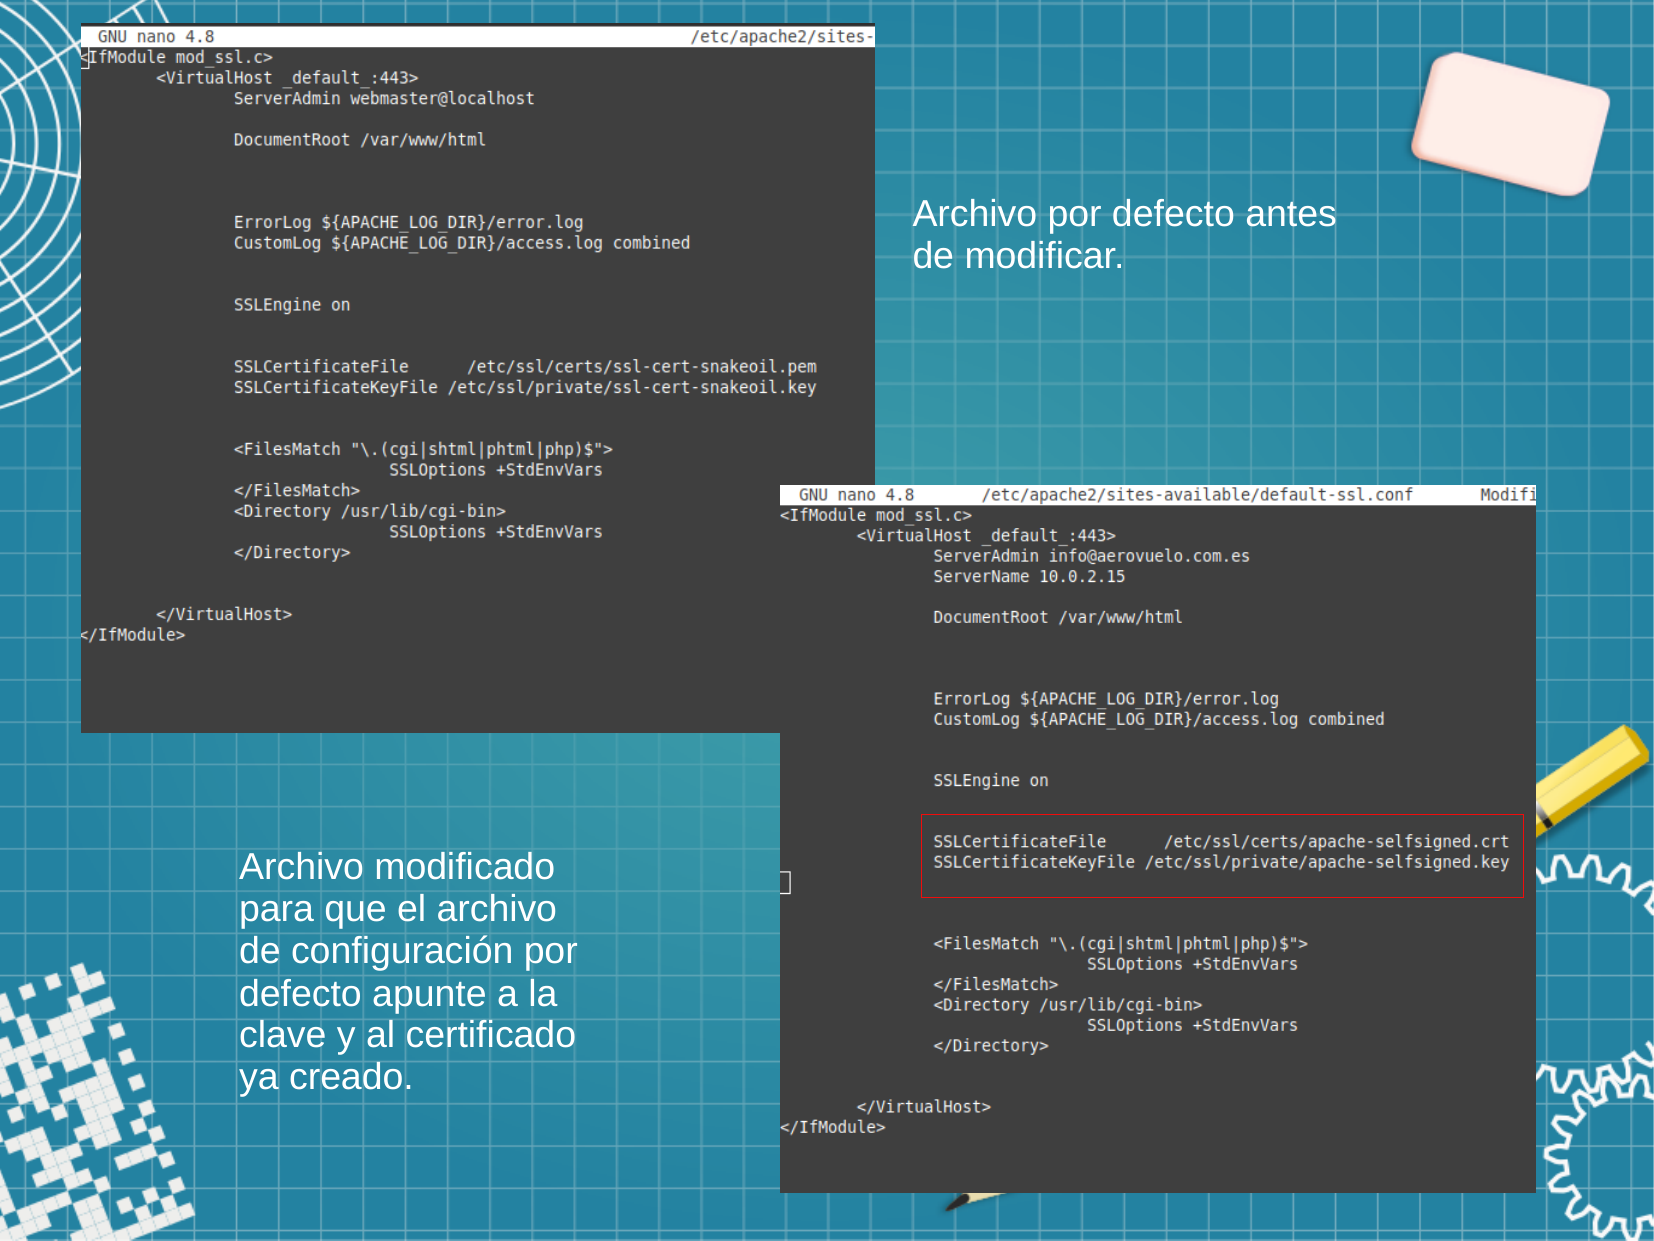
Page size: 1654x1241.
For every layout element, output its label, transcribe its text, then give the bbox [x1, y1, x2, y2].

text_box Archivo por defecto antes de modificar. [897, 184, 1382, 284]
picture [0, 0, 1654, 1241]
text_box Archivo modificado para que el archivo de configuración por defecto apunte a la clave y al certificado ya creado. [224, 838, 603, 1106]
